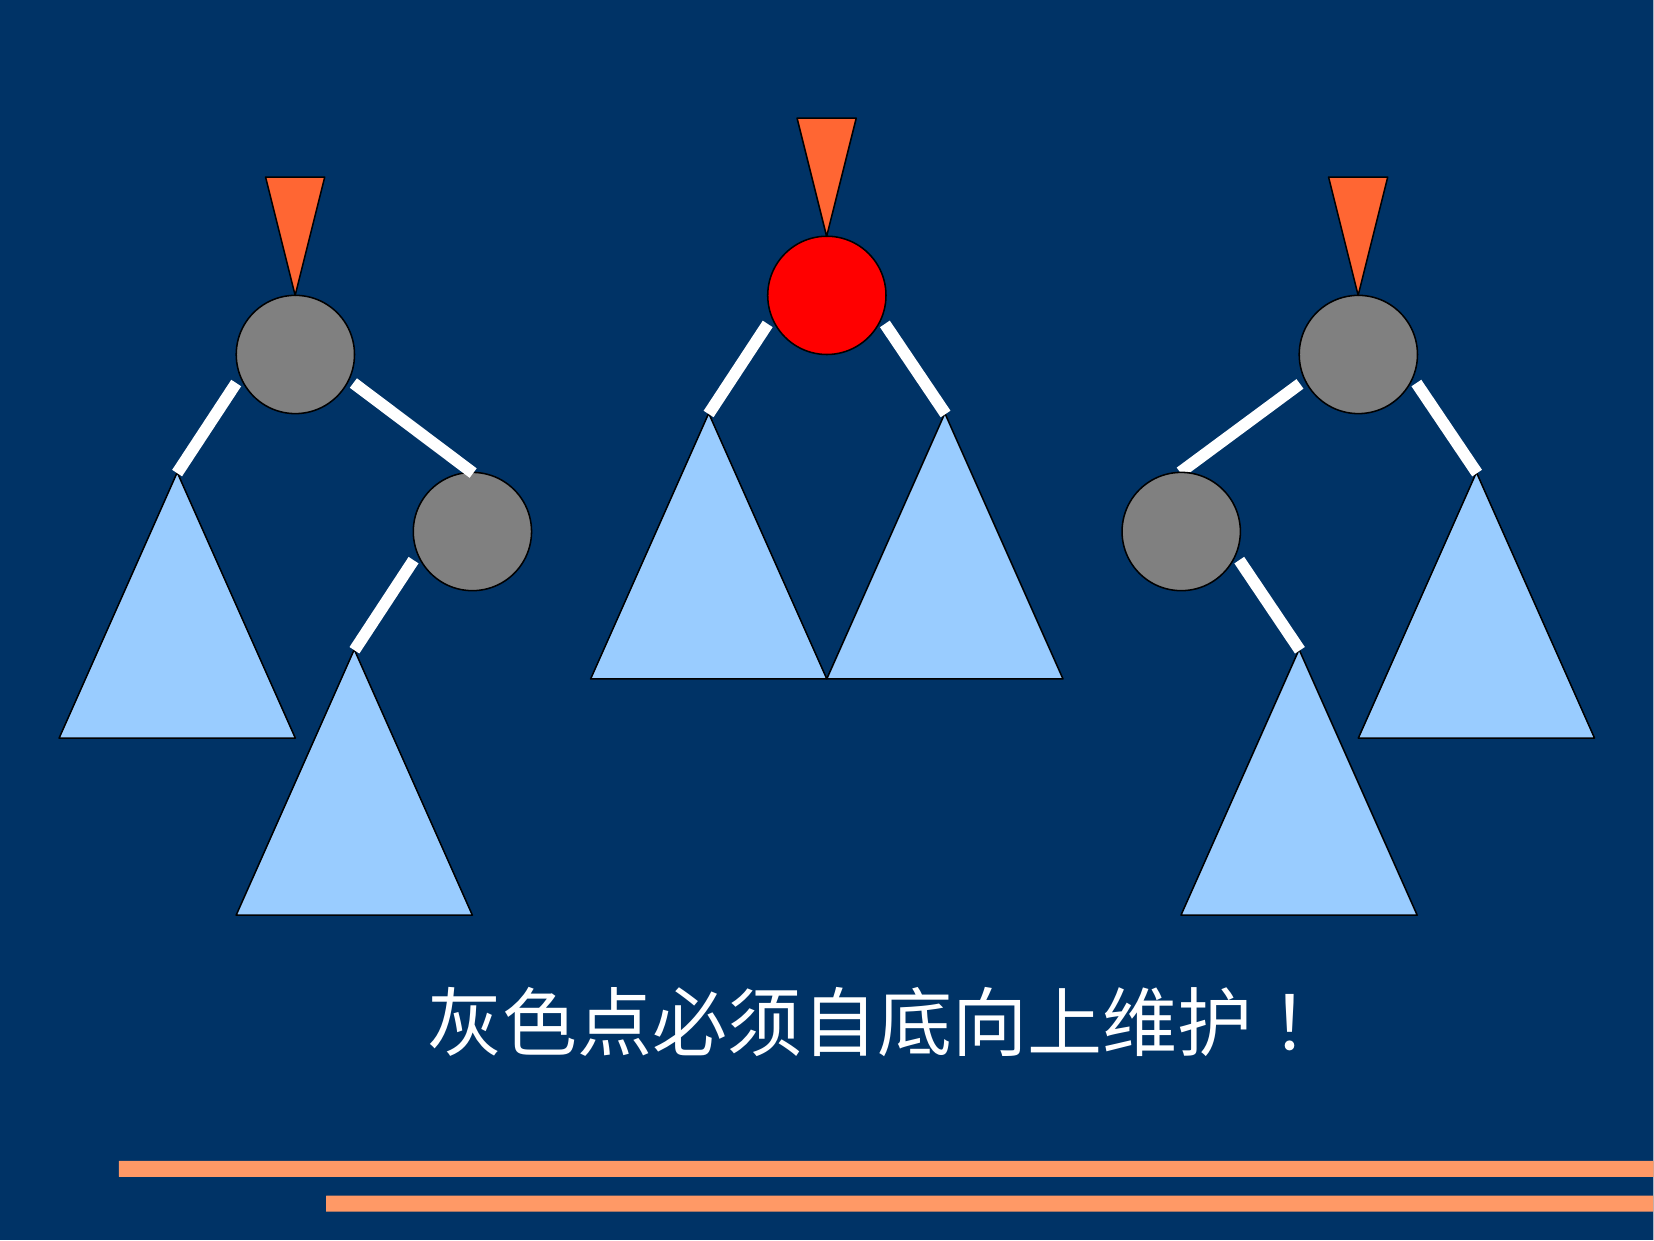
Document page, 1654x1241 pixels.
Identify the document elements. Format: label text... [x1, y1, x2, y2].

text_box [767, 118, 887, 355]
text_box [1299, 177, 1418, 414]
text_box [413, 472, 532, 591]
text_box [590, 414, 1063, 679]
text_box [236, 650, 473, 916]
text_box [1180, 651, 1418, 916]
text_box [236, 177, 355, 414]
text_box 灰色点必须自底向上维护！ [413, 974, 1359, 1075]
text_box [1358, 474, 1595, 739]
text_box [1122, 472, 1241, 591]
text_box [59, 474, 296, 739]
